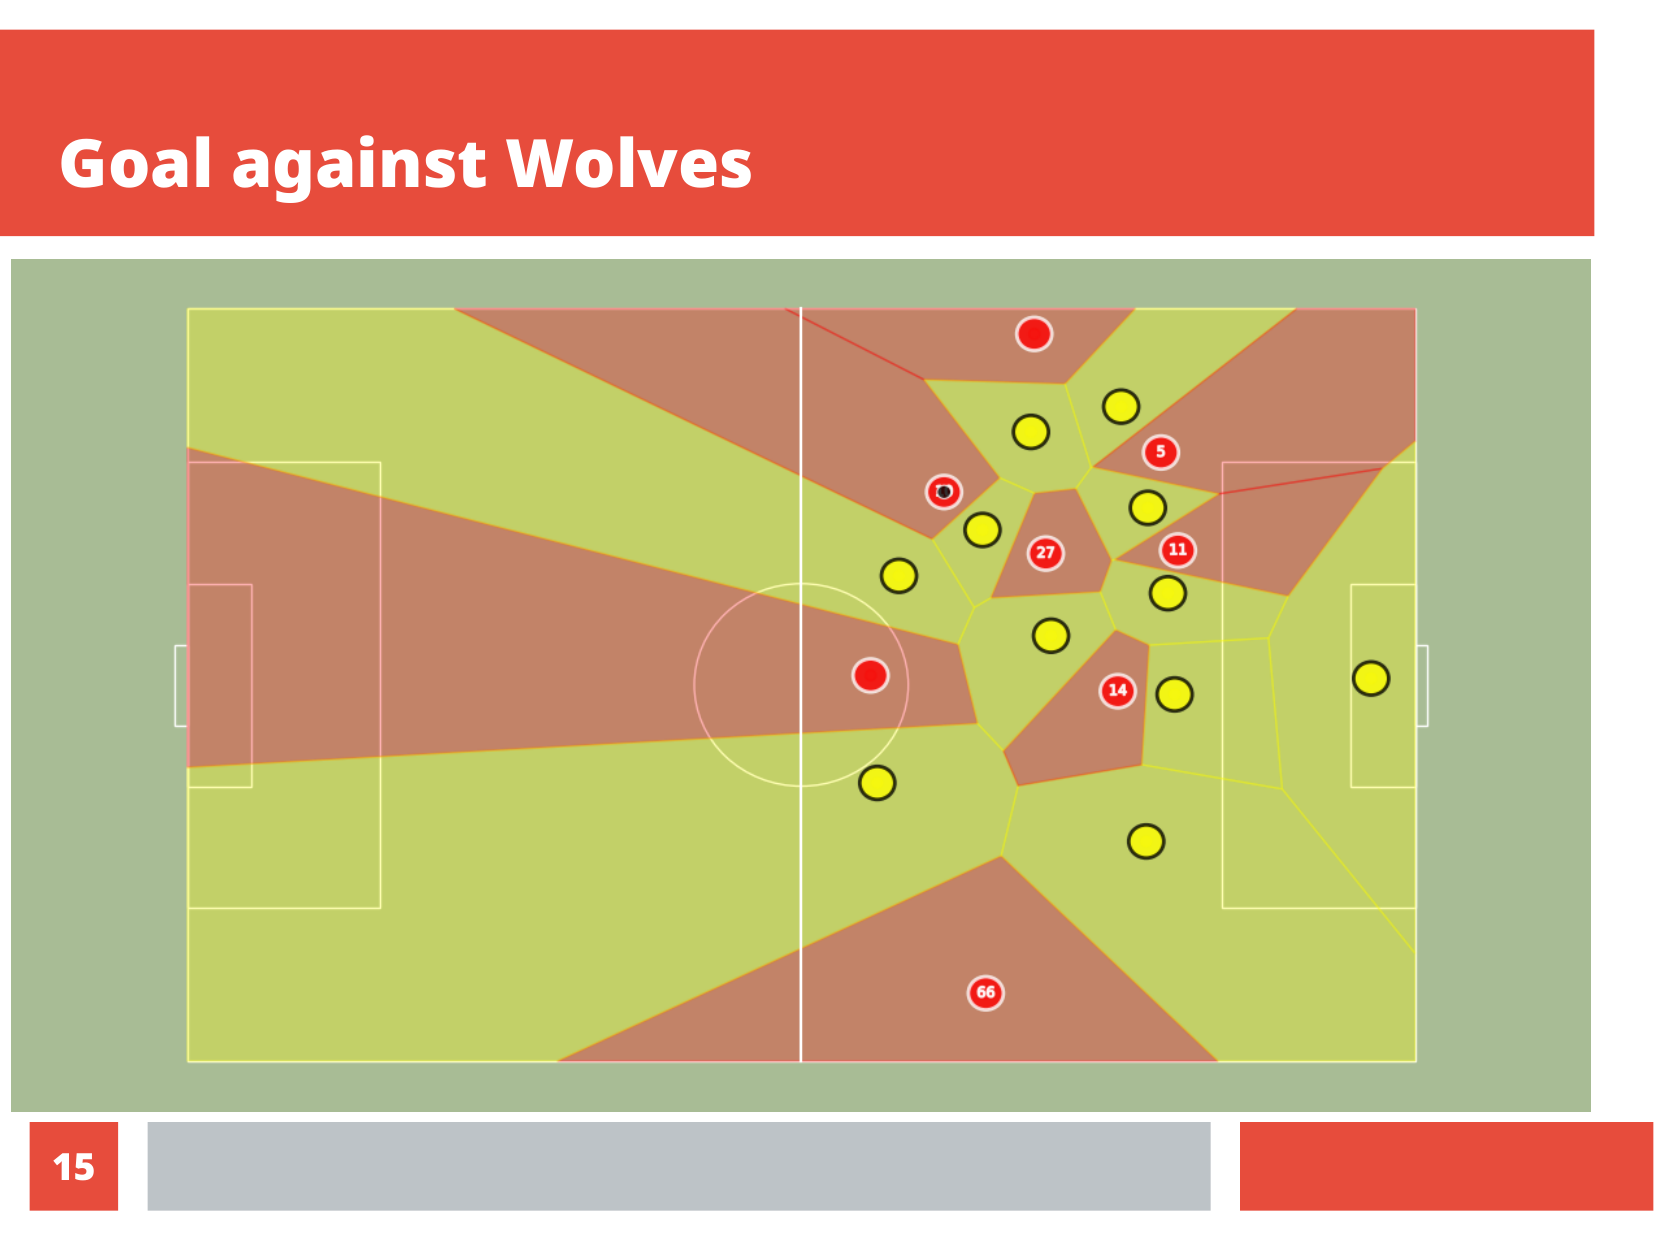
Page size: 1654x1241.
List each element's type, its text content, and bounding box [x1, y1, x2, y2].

picture [11, 259, 1591, 1112]
title Goal against Wolves [59, 59, 1595, 207]
